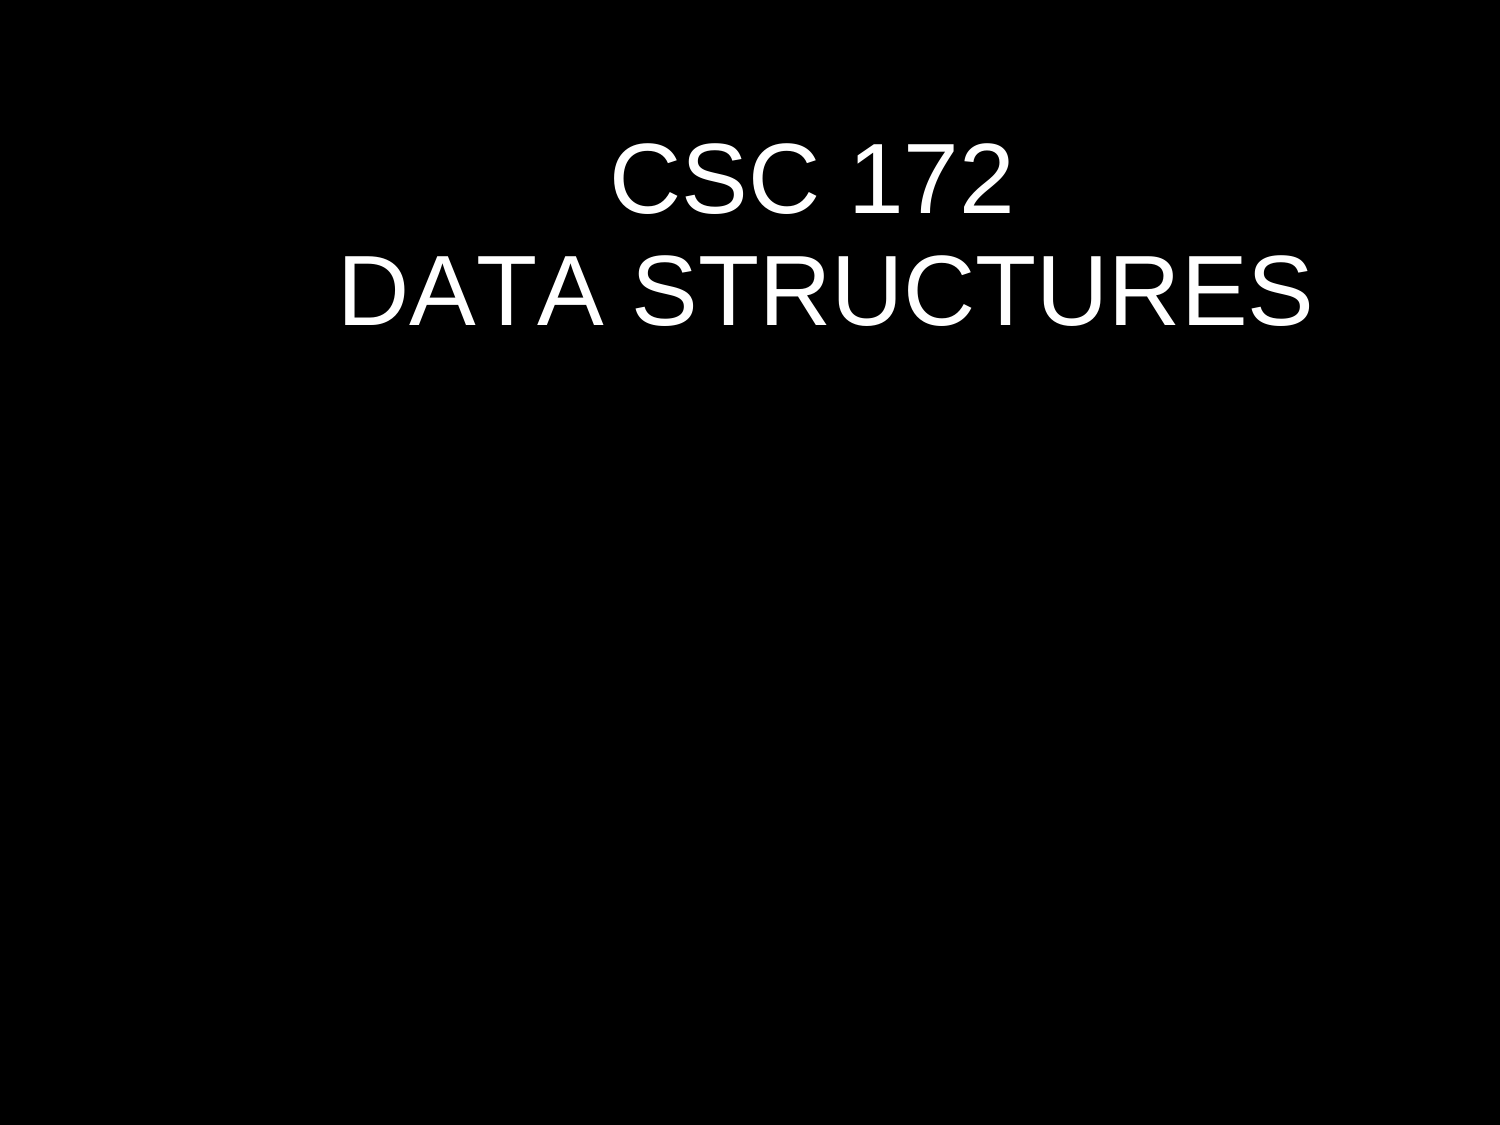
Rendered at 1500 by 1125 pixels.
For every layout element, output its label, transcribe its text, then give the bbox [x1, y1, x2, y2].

title CSC 172 DATA STRUCTURES [82, 56, 1500, 413]
